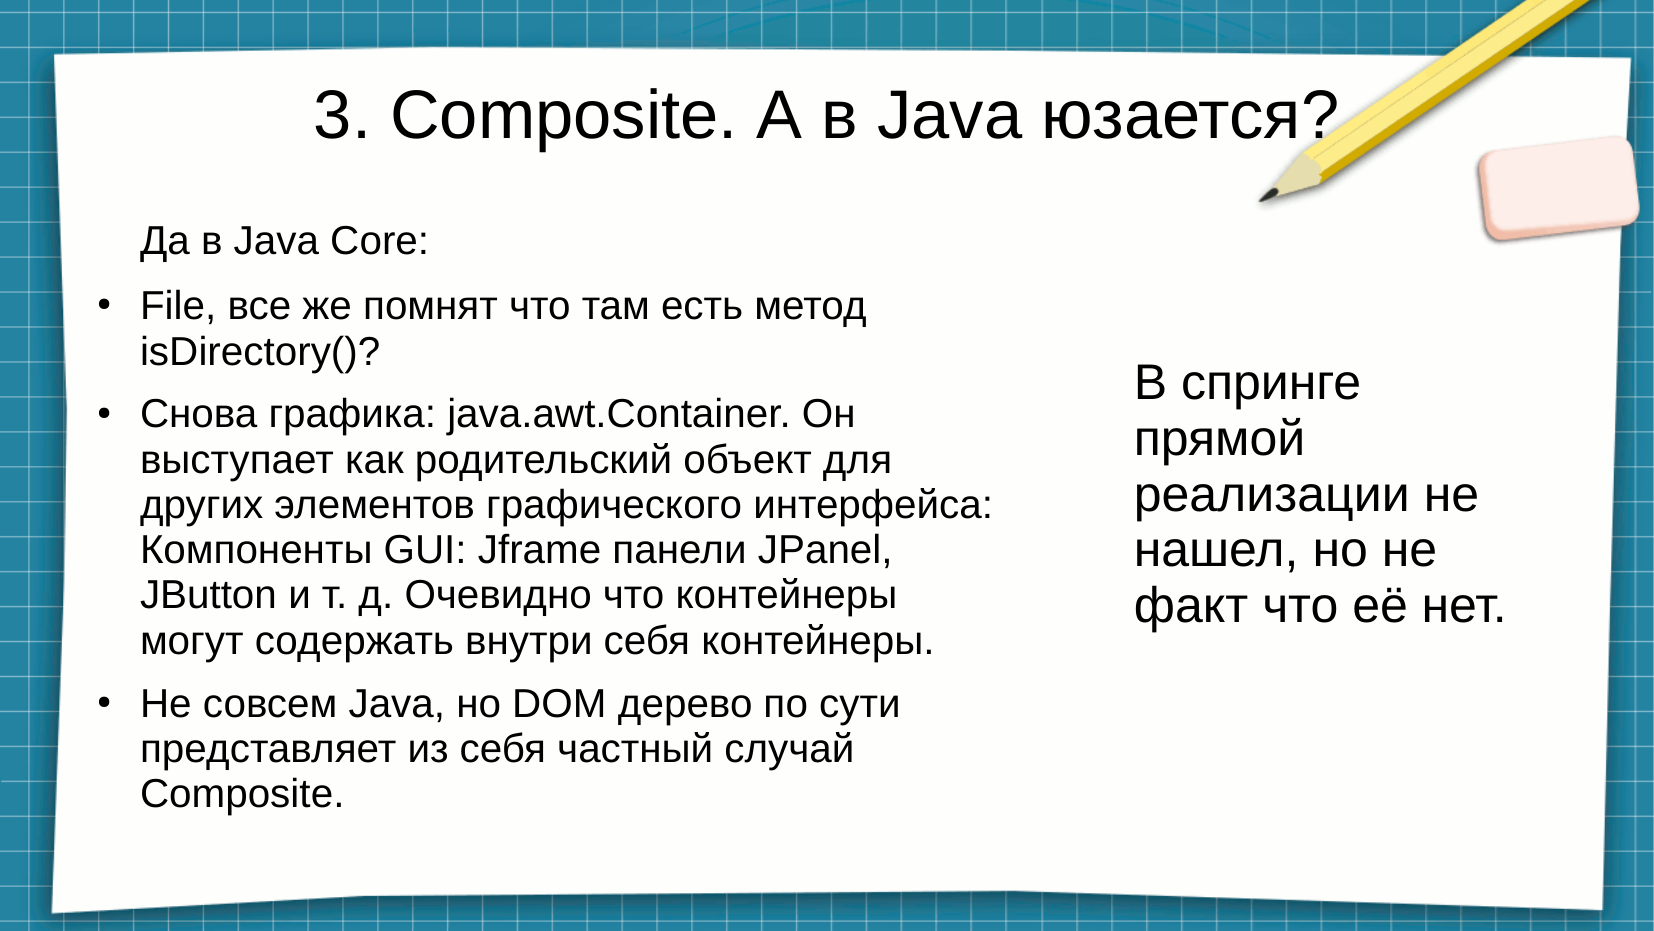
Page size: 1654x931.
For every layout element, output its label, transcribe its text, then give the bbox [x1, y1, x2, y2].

title 3. Composite. А в Java юзается? [82, 37, 1571, 193]
list Да в Java Core: File, все же помнят что там есть метод isDirectory()? Снова графика: java.awt.Container. Он выступает как родительский объект для других элементов графического интерфейса: Компоненты GUI: Jframe панели JPanel, JButton и т. д. Очевидно что контейнеры могут содержать внутри себя контейнеры. Не совсем Java, но DOM дерево по сути представляет из себя частный случай Composite. [82, 217, 1004, 857]
list В спринге прямой реализации не нашел, но не факт что её нет. [1062, 354, 1513, 739]
picture [0, 0, 1654, 931]
